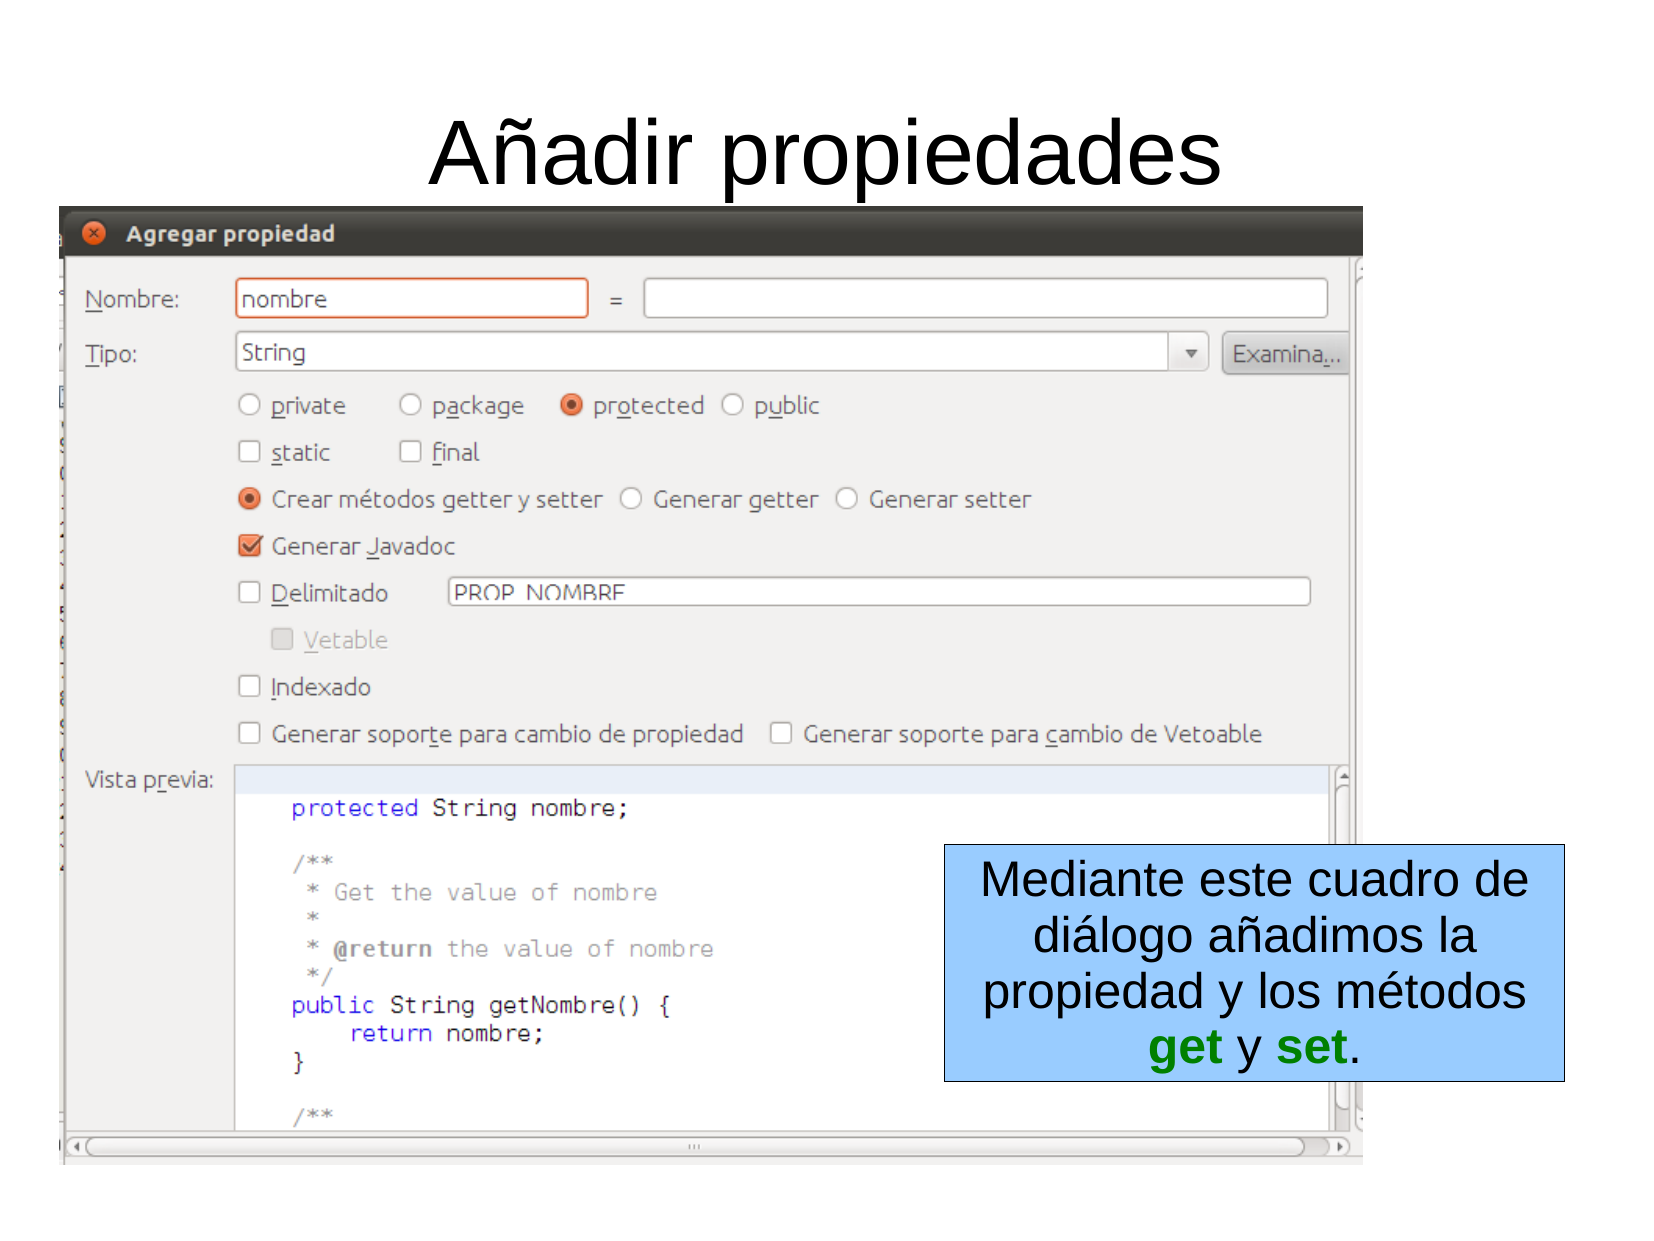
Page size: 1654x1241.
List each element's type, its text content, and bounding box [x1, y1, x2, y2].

text_box Mediante este cuadro de diálogo añadimos la propiedad y los métodos get y set. [944, 844, 1565, 1082]
title Añadir propiedades [82, 56, 1571, 250]
picture [59, 206, 1363, 1165]
